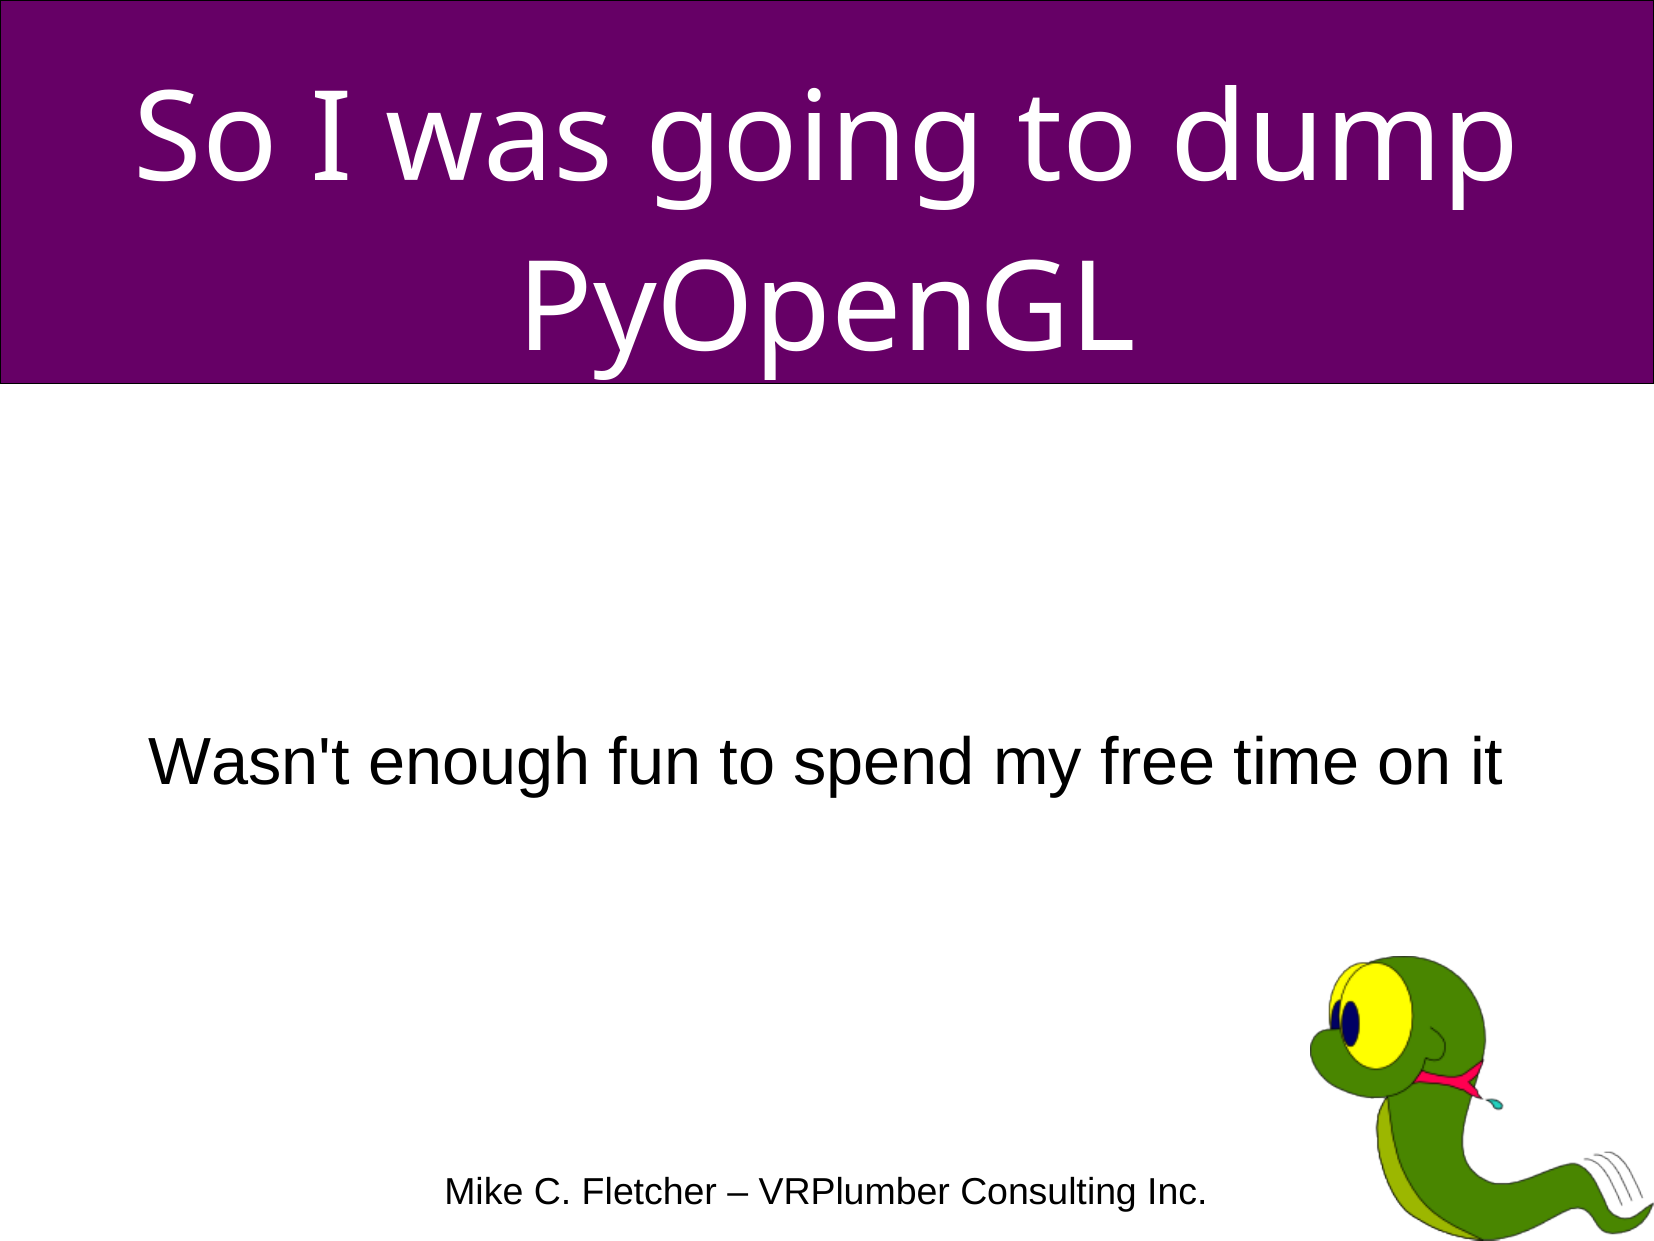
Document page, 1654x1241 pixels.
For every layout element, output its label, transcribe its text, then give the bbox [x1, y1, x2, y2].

picture [1310, 956, 1654, 1241]
title So I was going to dump PyOpenGL [82, 56, 1571, 377]
subtitle Wasn't enough fun to spend my free time on it [82, 420, 1571, 1102]
